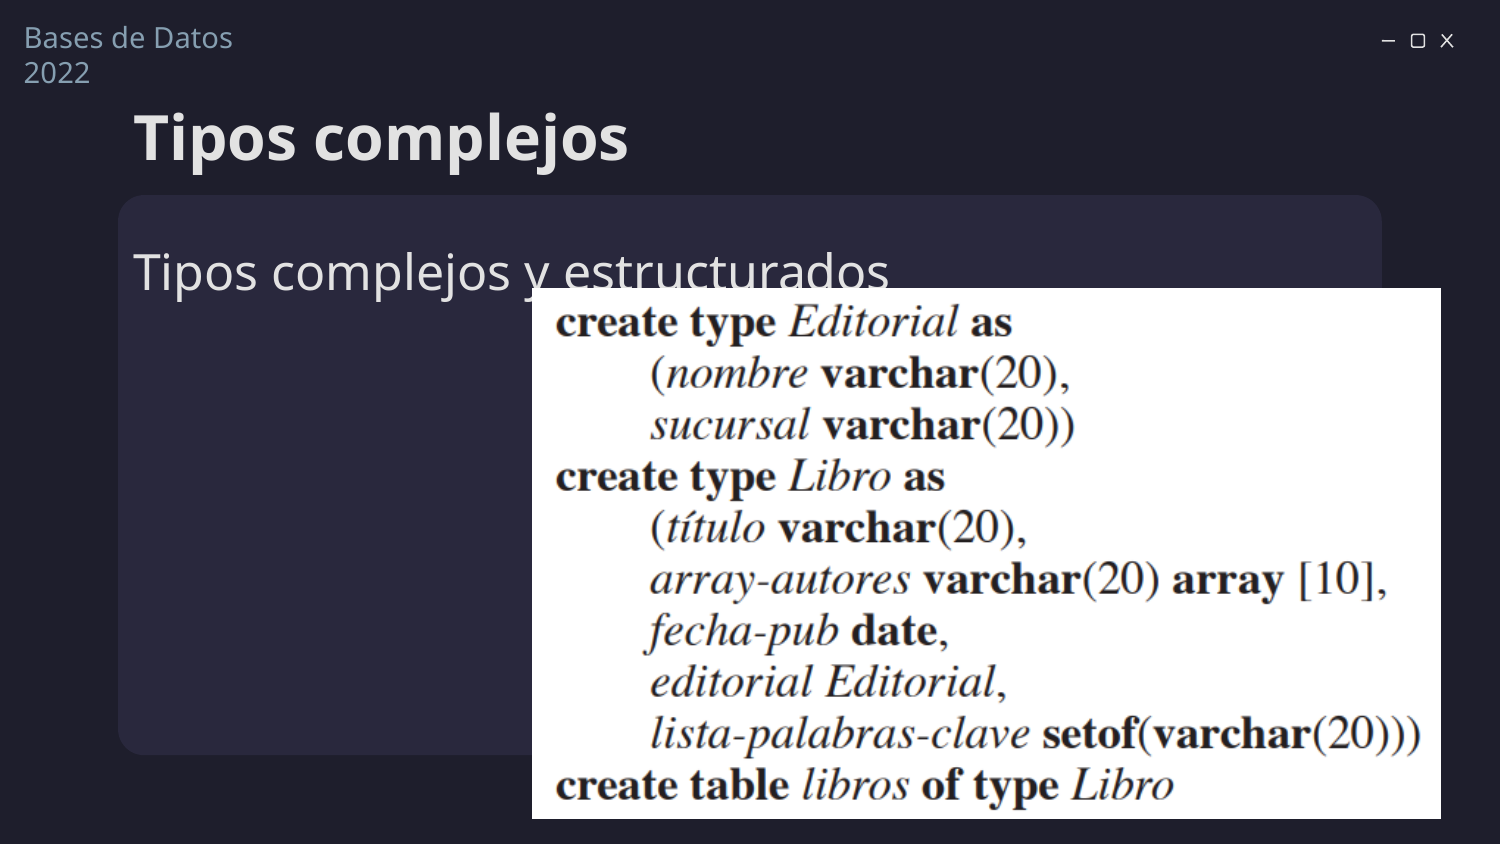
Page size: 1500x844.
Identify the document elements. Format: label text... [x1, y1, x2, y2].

list Tipos complejos y estructurados [118, 195, 1382, 750]
title Tipos complejos [118, 88, 1382, 183]
picture [532, 288, 1441, 819]
